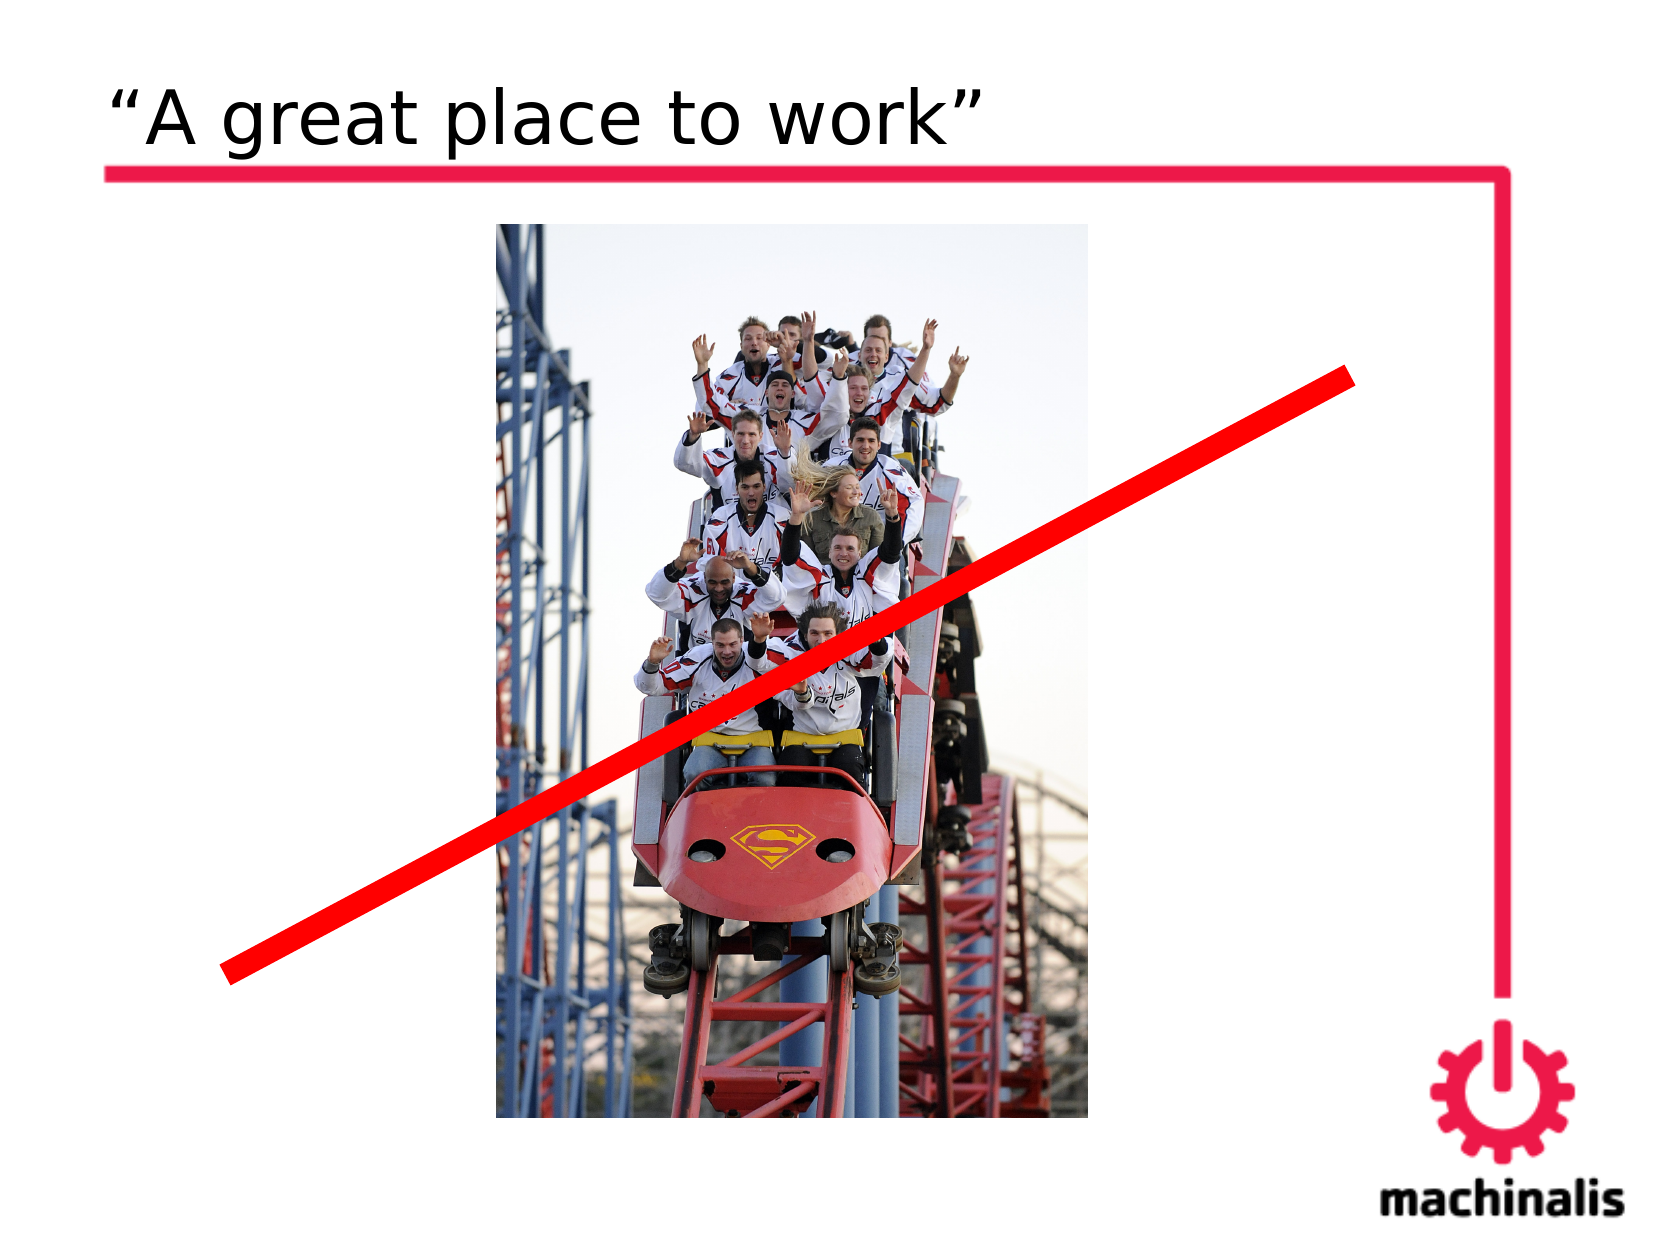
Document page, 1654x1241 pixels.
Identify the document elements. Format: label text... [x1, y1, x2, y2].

picture [0, 0, 1654, 1241]
title “A great place to work” [106, 49, 1495, 188]
